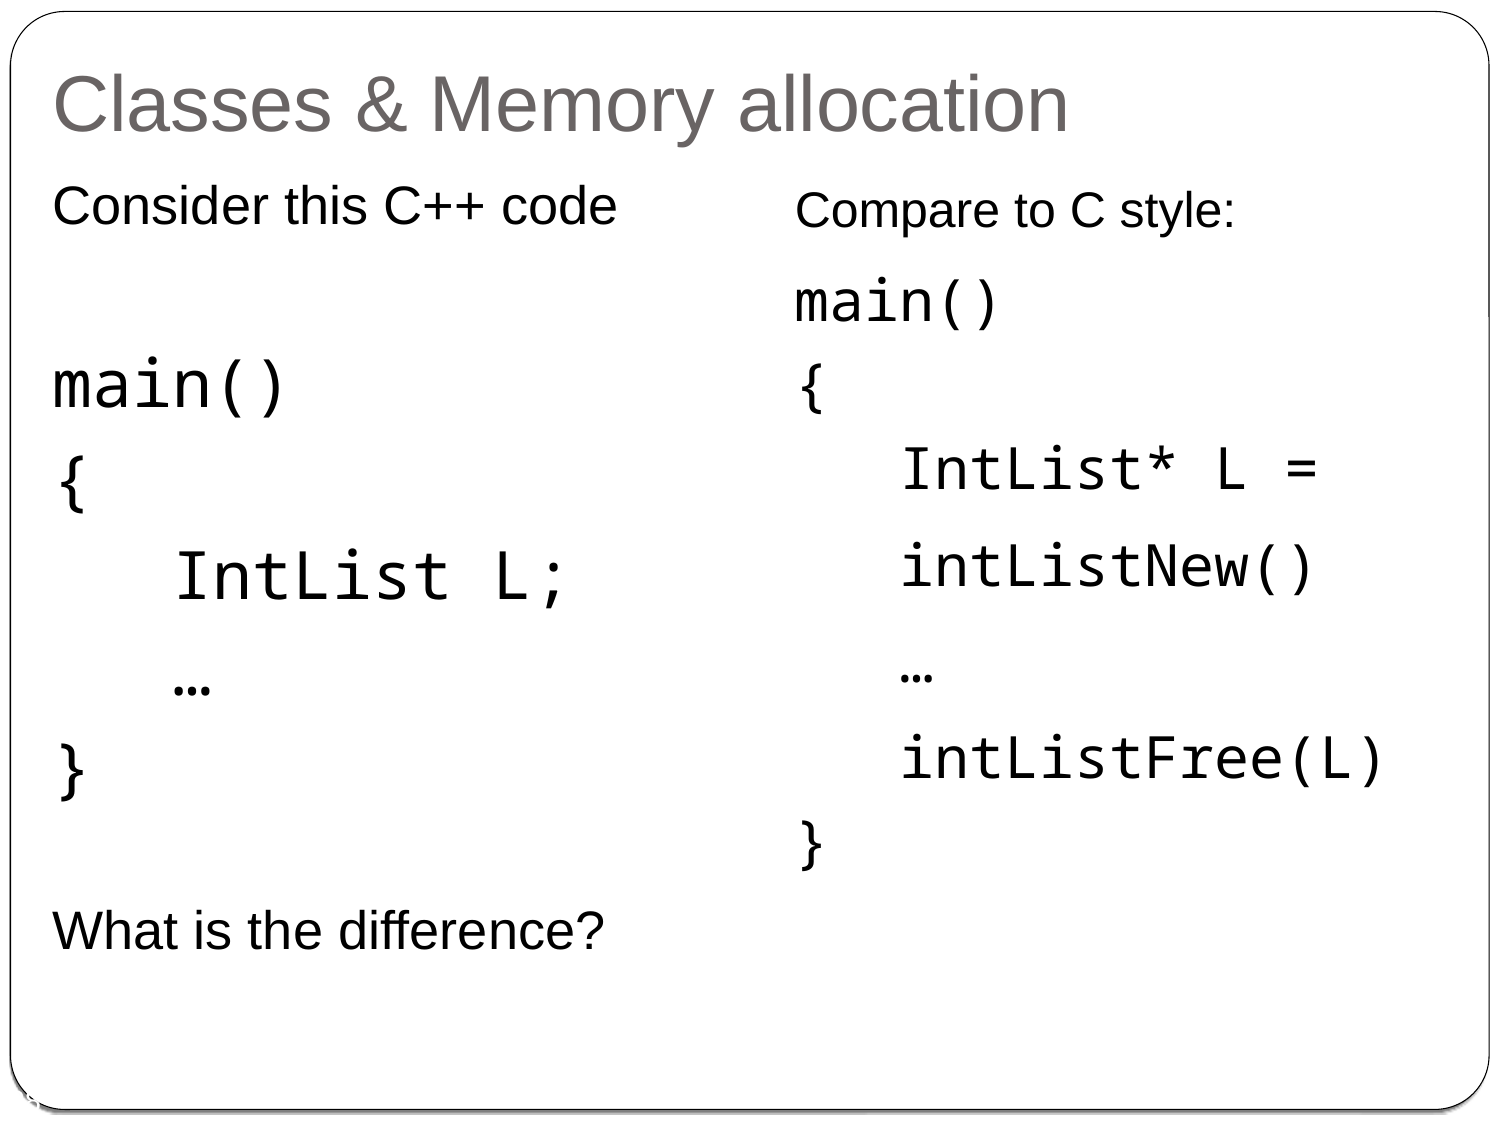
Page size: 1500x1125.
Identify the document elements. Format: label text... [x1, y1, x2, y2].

list Consider this C++ code main() { IntList L; … } What is the difference? [37, 162, 1463, 1088]
slide_number <number> [0, 1074, 50, 1125]
list Compare to C style: main() { IntList* L = intListNew() … intListFree(L) } [780, 170, 1471, 1096]
title Classes & Memory allocation [37, 45, 1463, 162]
